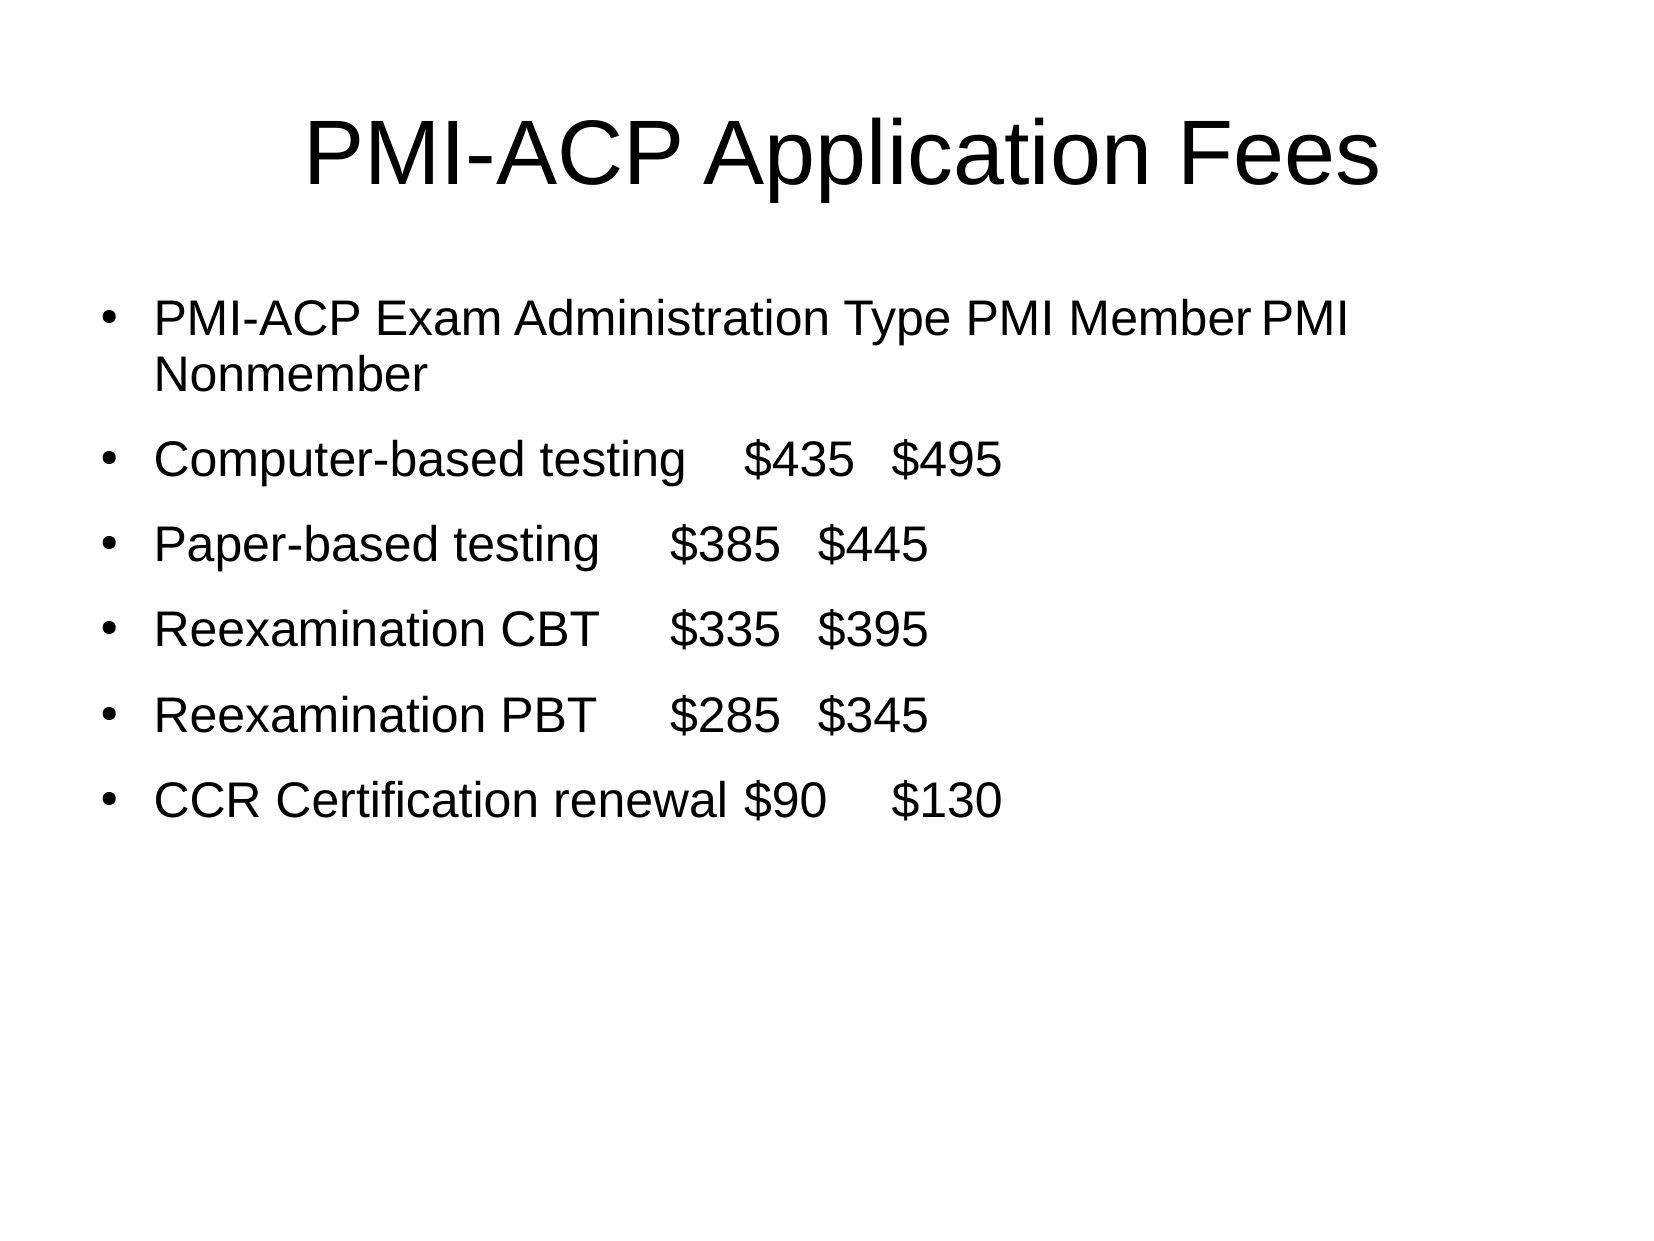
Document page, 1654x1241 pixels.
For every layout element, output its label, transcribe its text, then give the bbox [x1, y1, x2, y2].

title PMI-ACP Application Fees [82, 49, 1571, 257]
list PMI-ACP Exam Administration Type PMI Member PMI Nonmember Computer-based testing $435 $495 Paper-based testing $385 $445 Reexamination CBT $335 $395 Reexamination PBT $285 $345 CCR Certification renewal $90 $130 [82, 290, 1571, 1109]
